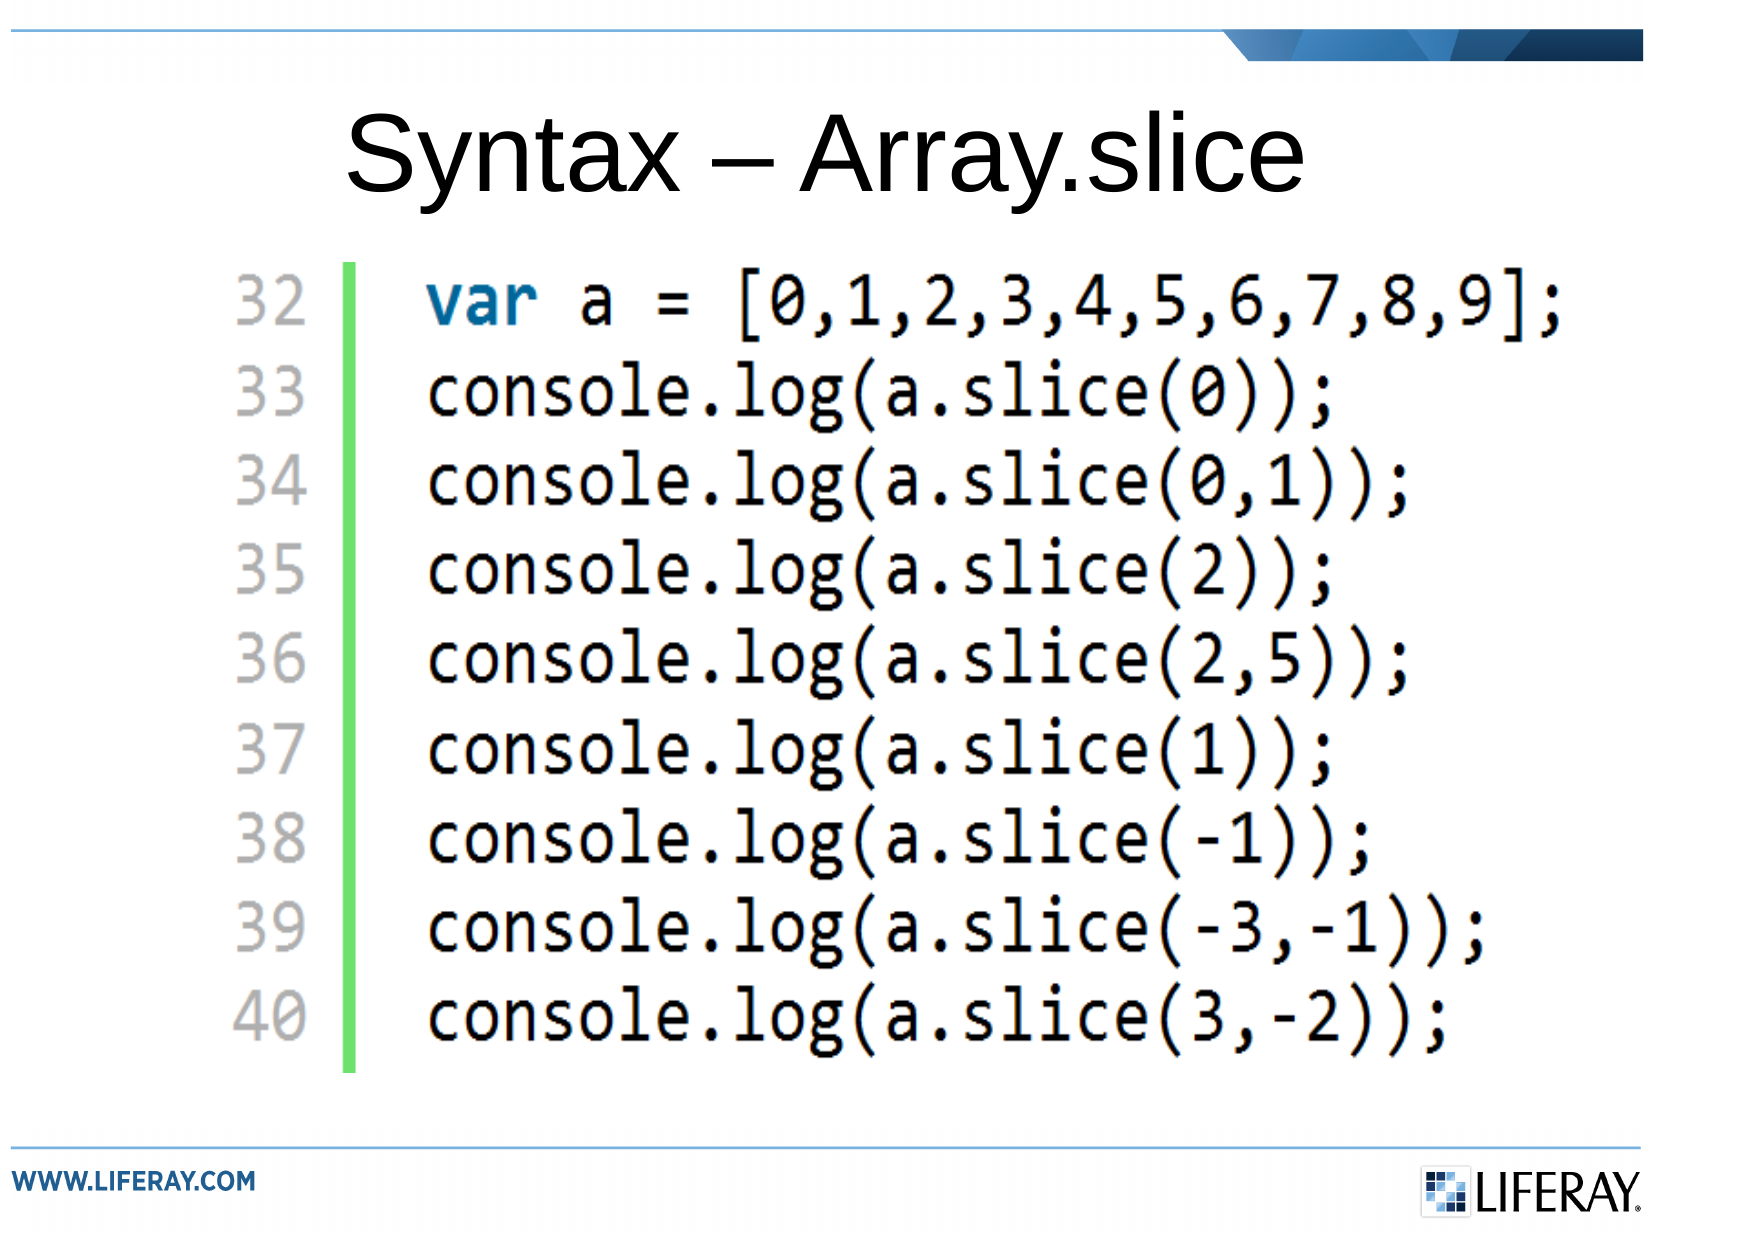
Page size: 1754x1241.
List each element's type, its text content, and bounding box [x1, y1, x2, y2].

picture [11, 0, 1644, 84]
picture [225, 262, 1568, 1073]
title Syntax – Array.slice [82, 49, 1571, 257]
picture [9, 1124, 1642, 1234]
